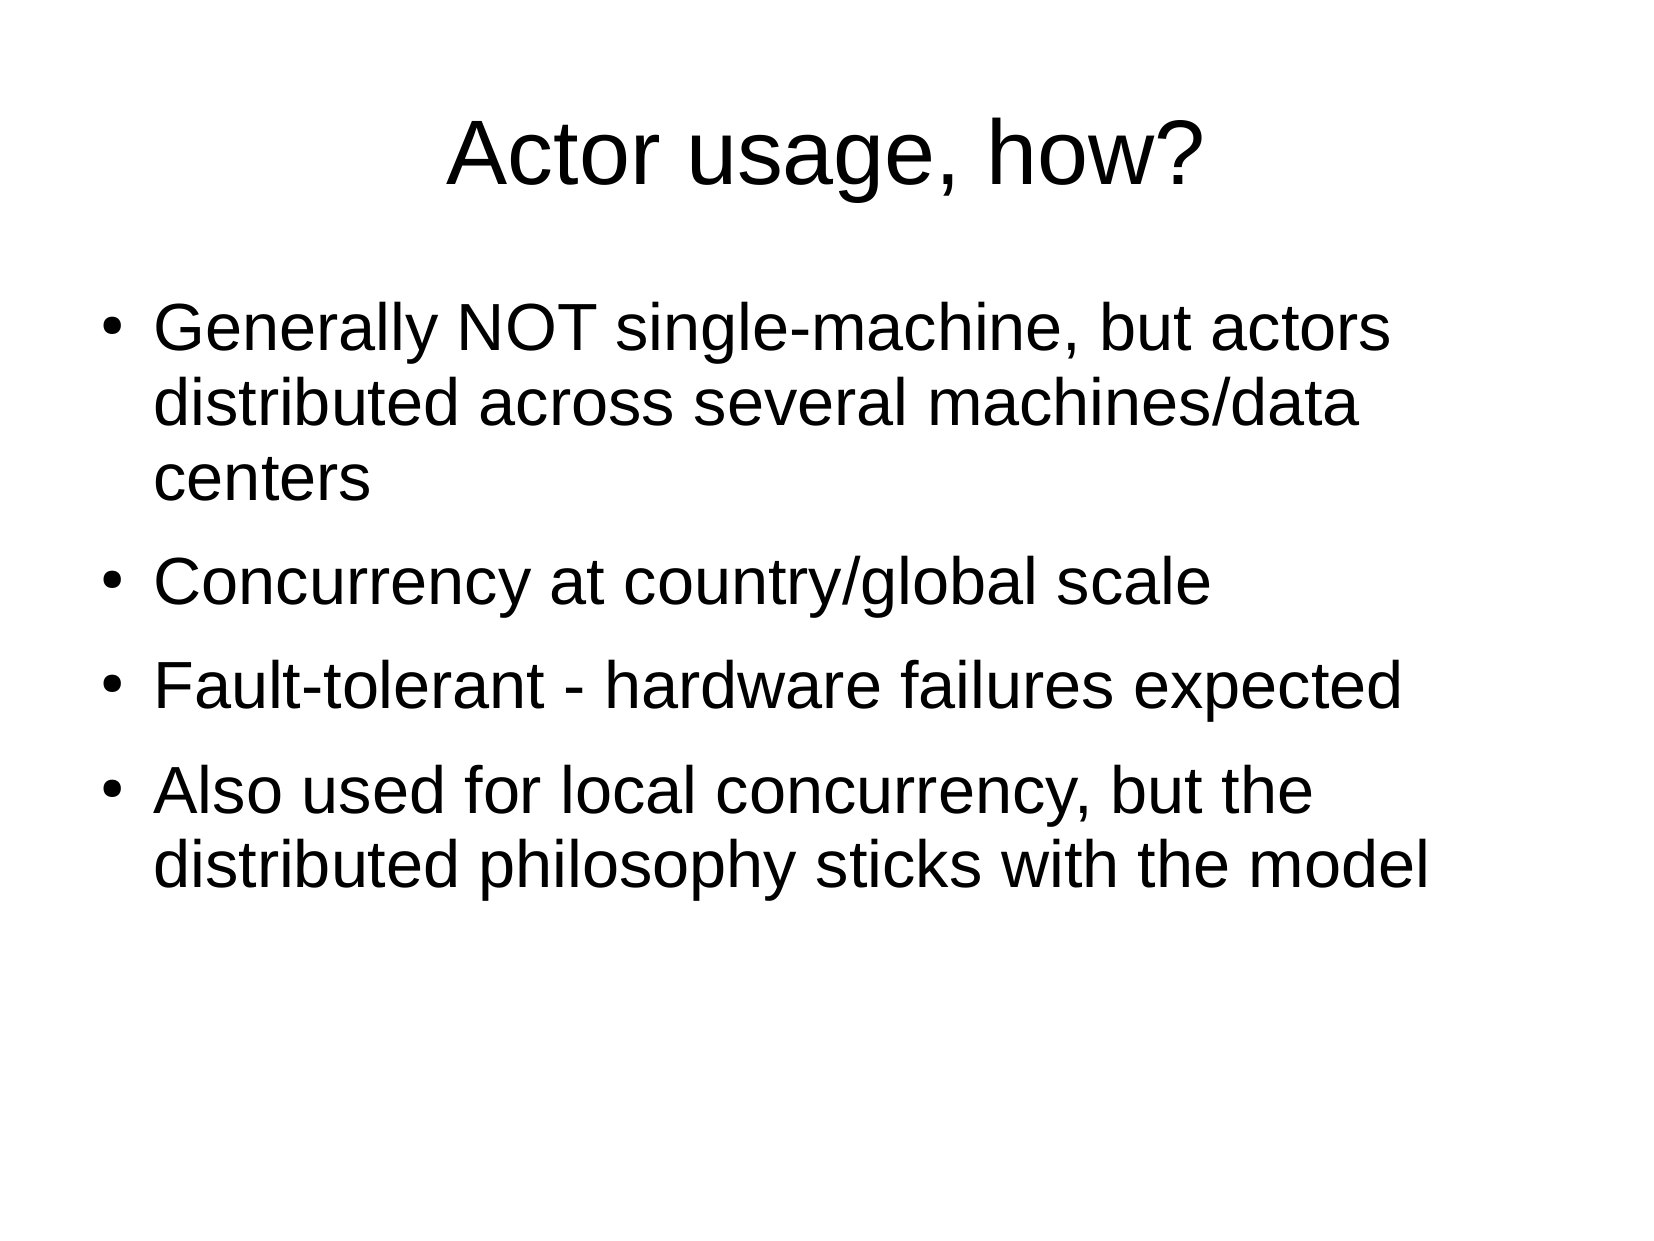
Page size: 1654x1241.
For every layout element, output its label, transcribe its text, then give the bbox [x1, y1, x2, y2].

title Actor usage, how? [82, 49, 1571, 257]
list Generally NOT single-machine, but actors distributed across several machines/data centers Concurrency at country/global scale Fault-tolerant - hardware failures expected Also used for local concurrency, but the distributed philosophy sticks with the model [82, 290, 1571, 1010]
